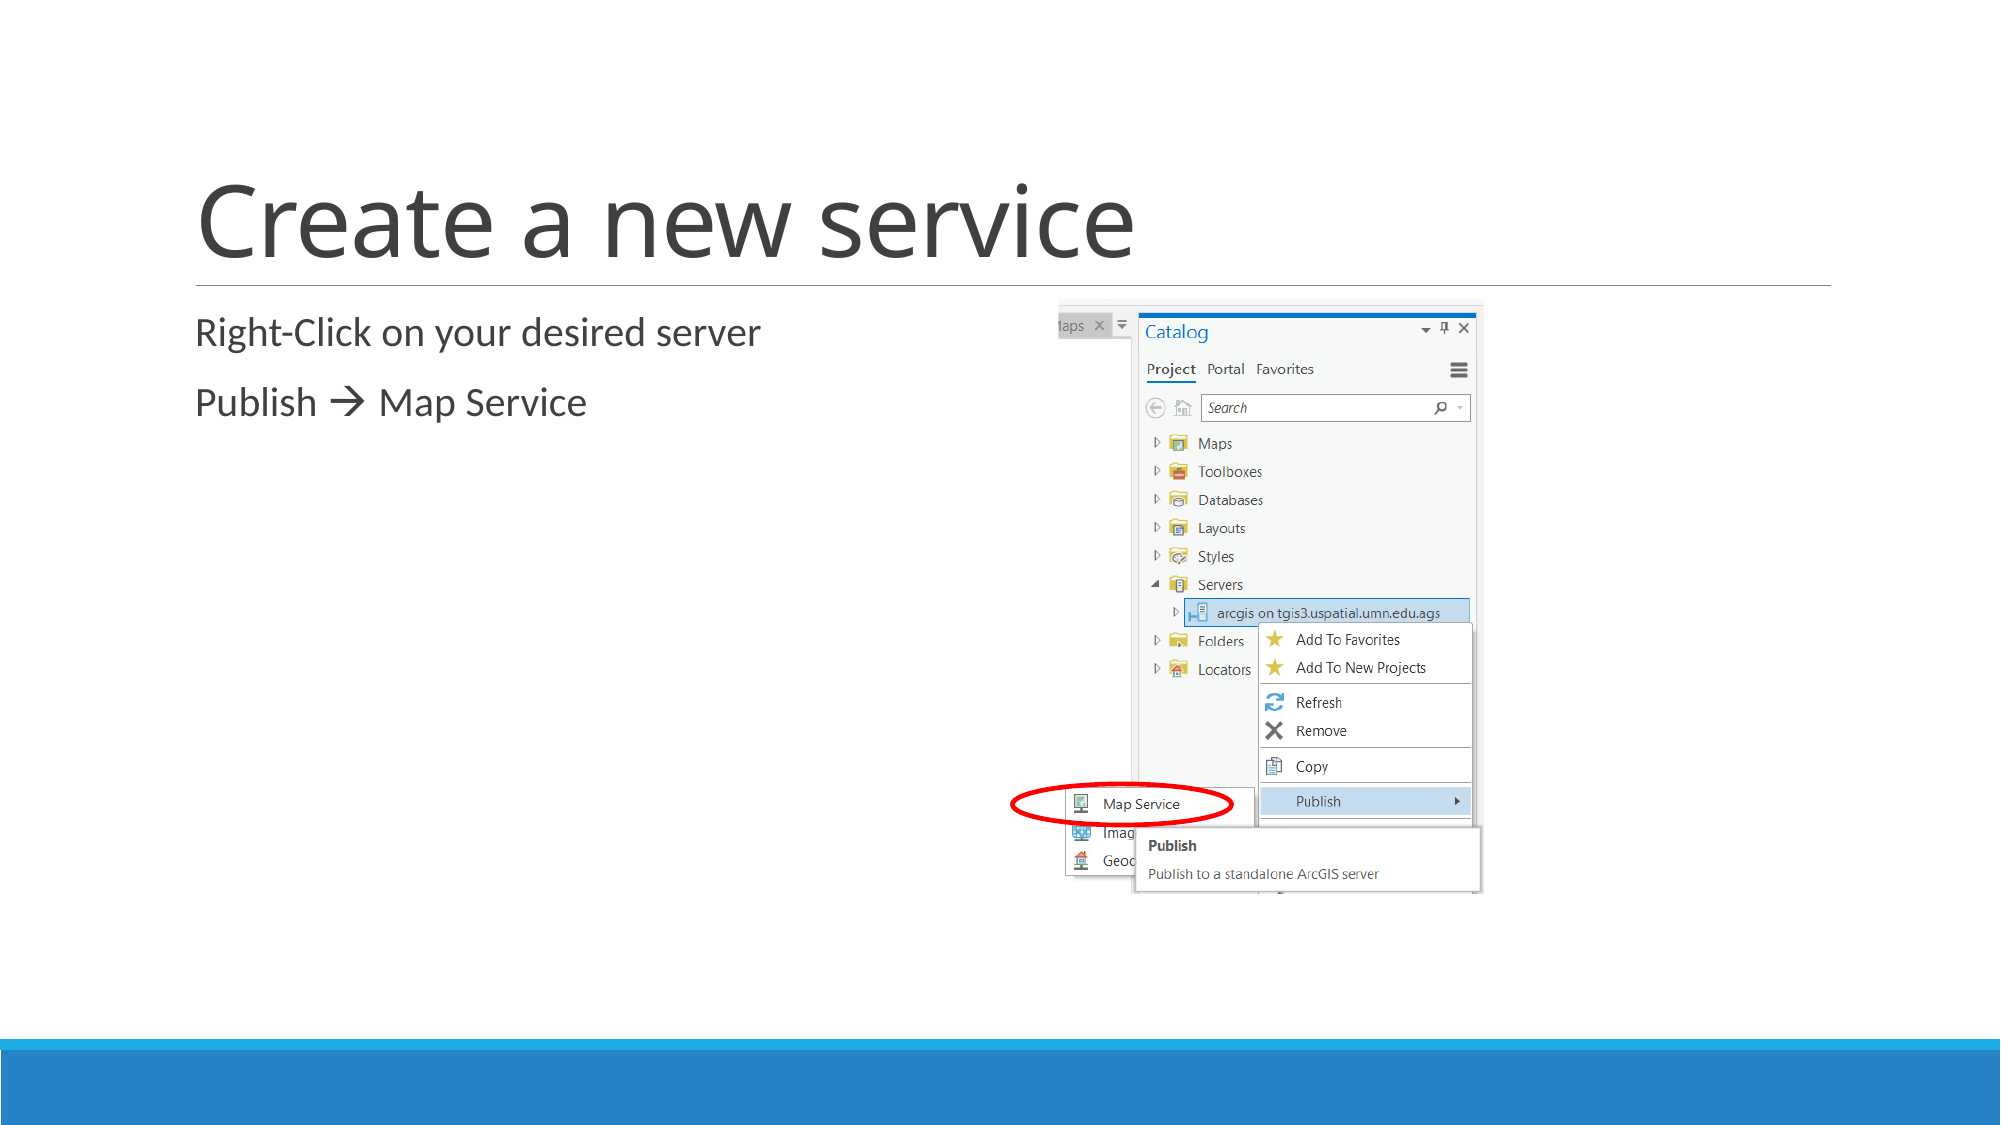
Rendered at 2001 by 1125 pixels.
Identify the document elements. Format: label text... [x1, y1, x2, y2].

picture [1058, 299, 1484, 894]
title Create a new service [180, 47, 1831, 286]
picture [1058, 787, 1229, 822]
list Right-Click on your desired server Publish  Map Service [180, 302, 991, 963]
